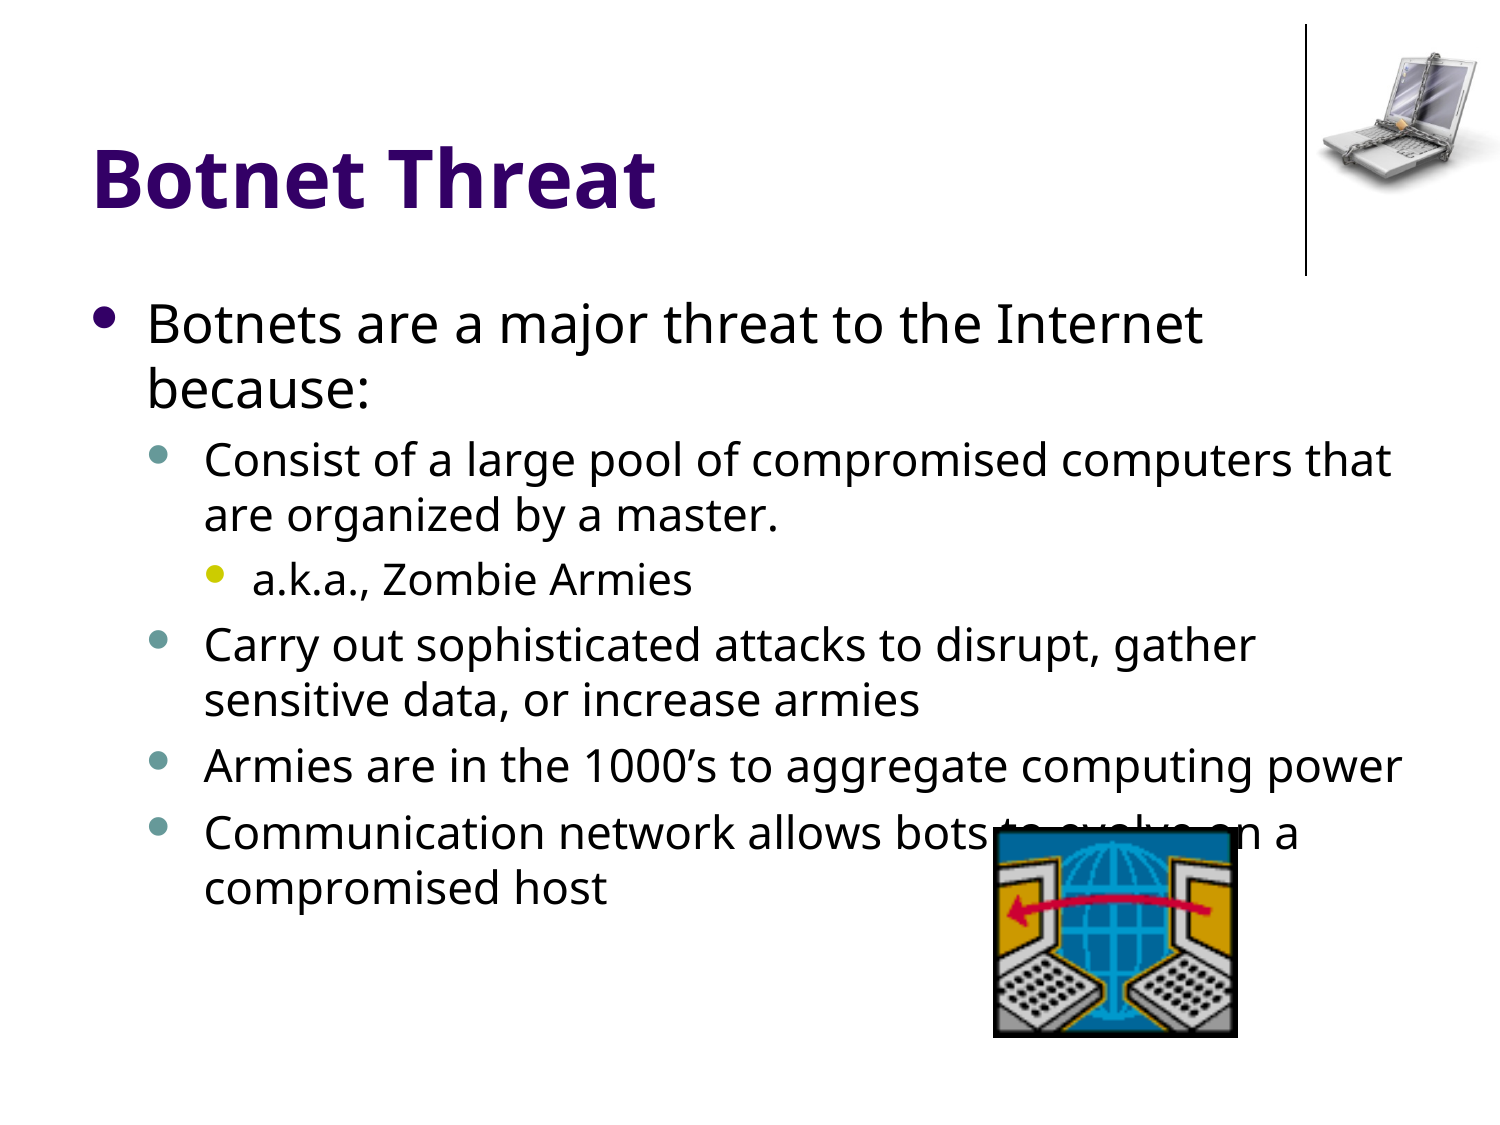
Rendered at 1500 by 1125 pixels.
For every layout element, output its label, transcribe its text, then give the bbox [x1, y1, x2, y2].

picture [993, 827, 1238, 1038]
picture [1313, 41, 1500, 200]
title Botnet Threat [74, 20, 1313, 233]
list Botnets are a major threat to the Internet because: Consist of a large pool of compromised computers that are organized by a master. a.k.a., Zombie Armies Carry out sophisticated attacks to disrupt, gather sensitive data, or increase armies Armies are in the 1000’s to aggregate computing power Communication network allows bots to evolve on a compromised host [75, 282, 1426, 1006]
